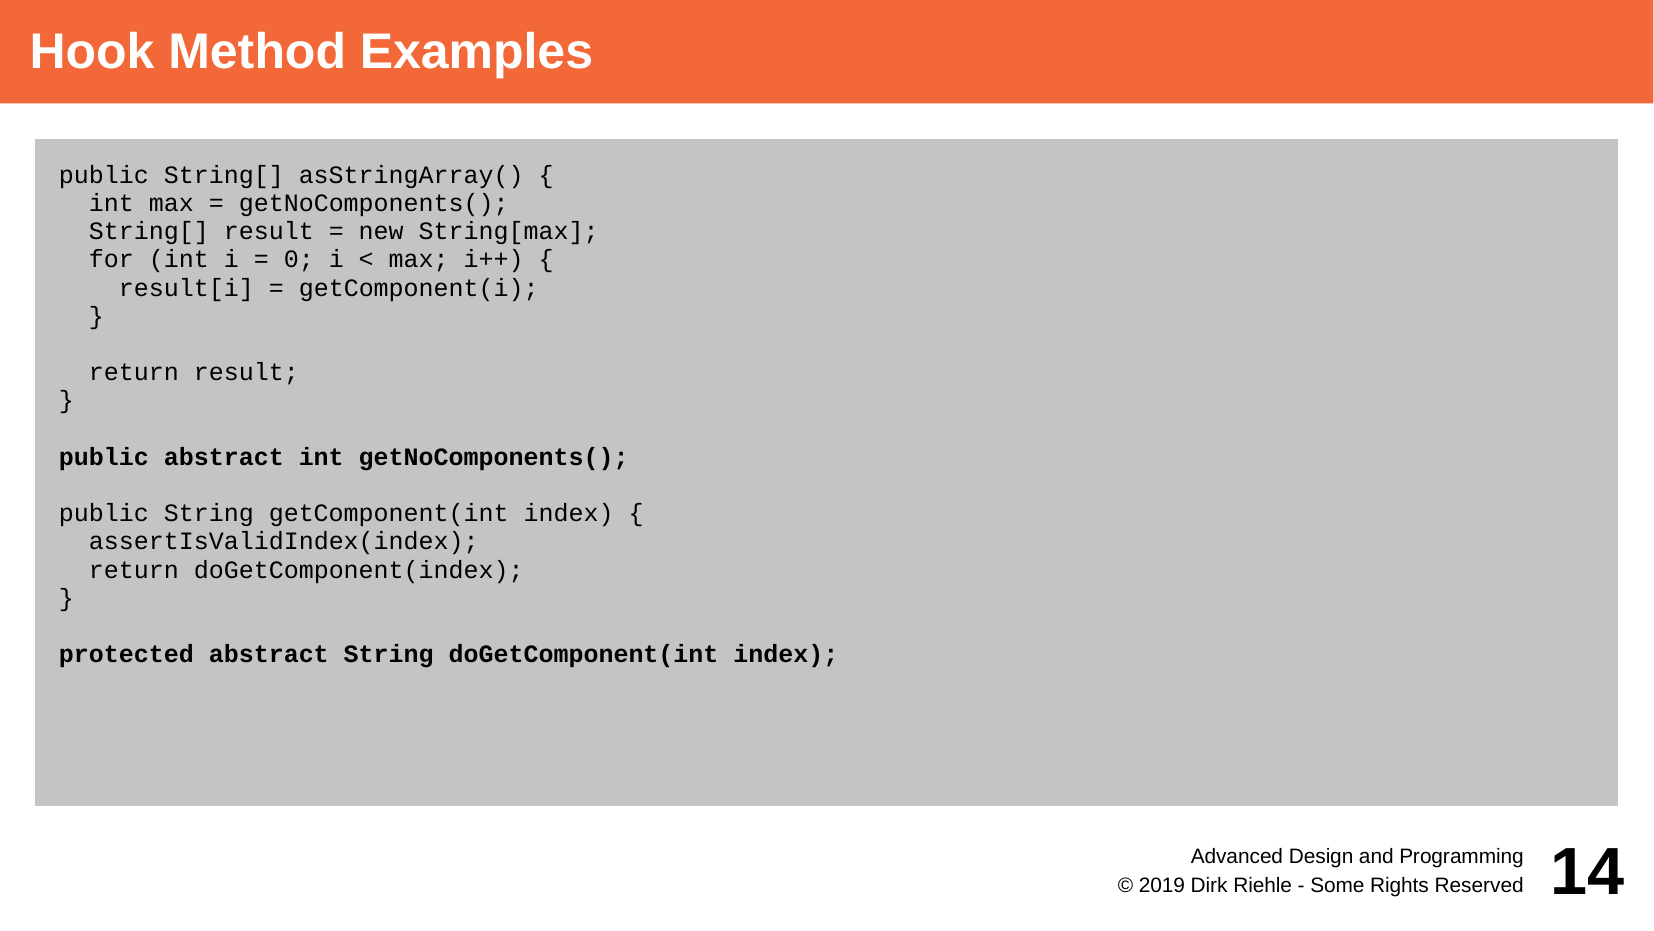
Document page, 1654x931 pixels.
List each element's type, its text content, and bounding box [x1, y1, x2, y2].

title Hook Method Examples [0, 0, 1654, 104]
list public String[] asStringArray() { int max = getNoComponents(); String[] result = new String[max]; for (int i = 0; i < max; i++) { result[i] = getComponent(i); } return result; } public abstract int getNoComponents(); public String getComponent(int index) { assertIsValidIndex(index); return doGetComponent(index); } protected abstract String doGetComponent(int index); [29, 132, 1625, 813]
